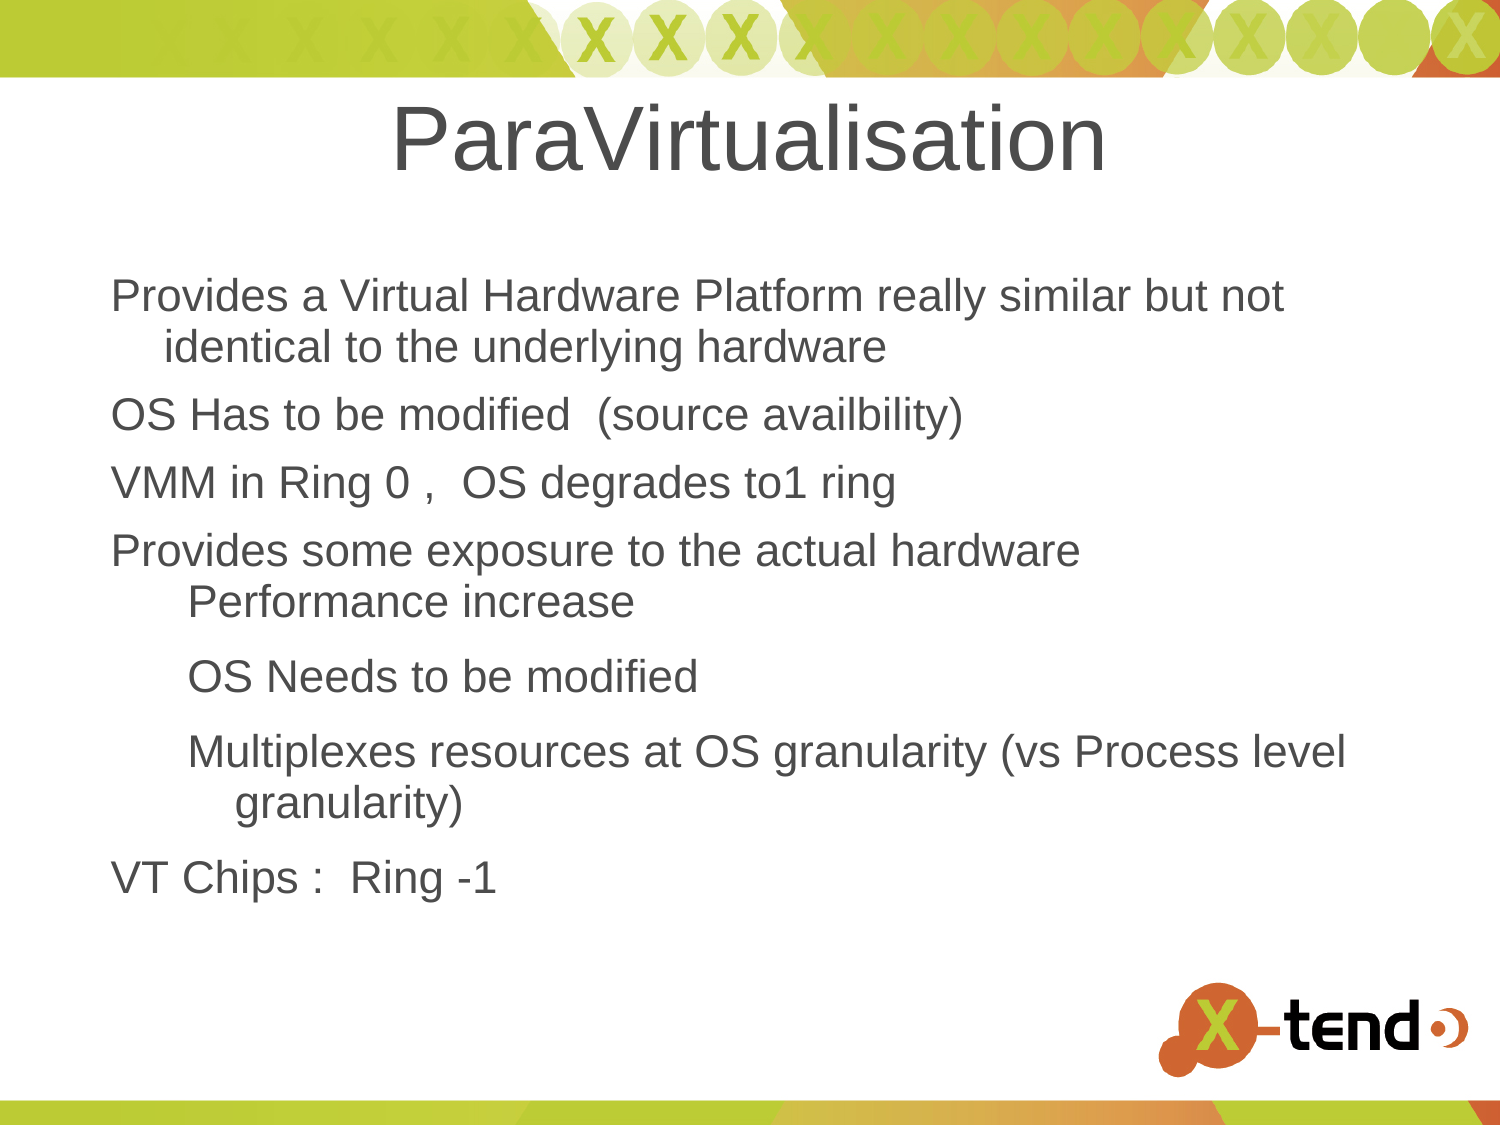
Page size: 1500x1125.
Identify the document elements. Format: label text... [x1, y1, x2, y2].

list Provides a Virtual Hardware Platform really similar but not identical to the underlying hardware OS Has to be modified (source availbility) VMM in Ring 0 , OS degrades to1 ring Provides some exposure to the actual hardware Performance increase OS Needs to be modified Multiplexes resources at OS granularity (vs Process level granularity) VT Chips : Ring -1 [78, 262, 1476, 1125]
picture [0, 0, 1500, 1125]
title ParaVirtualisation [75, 45, 1426, 233]
